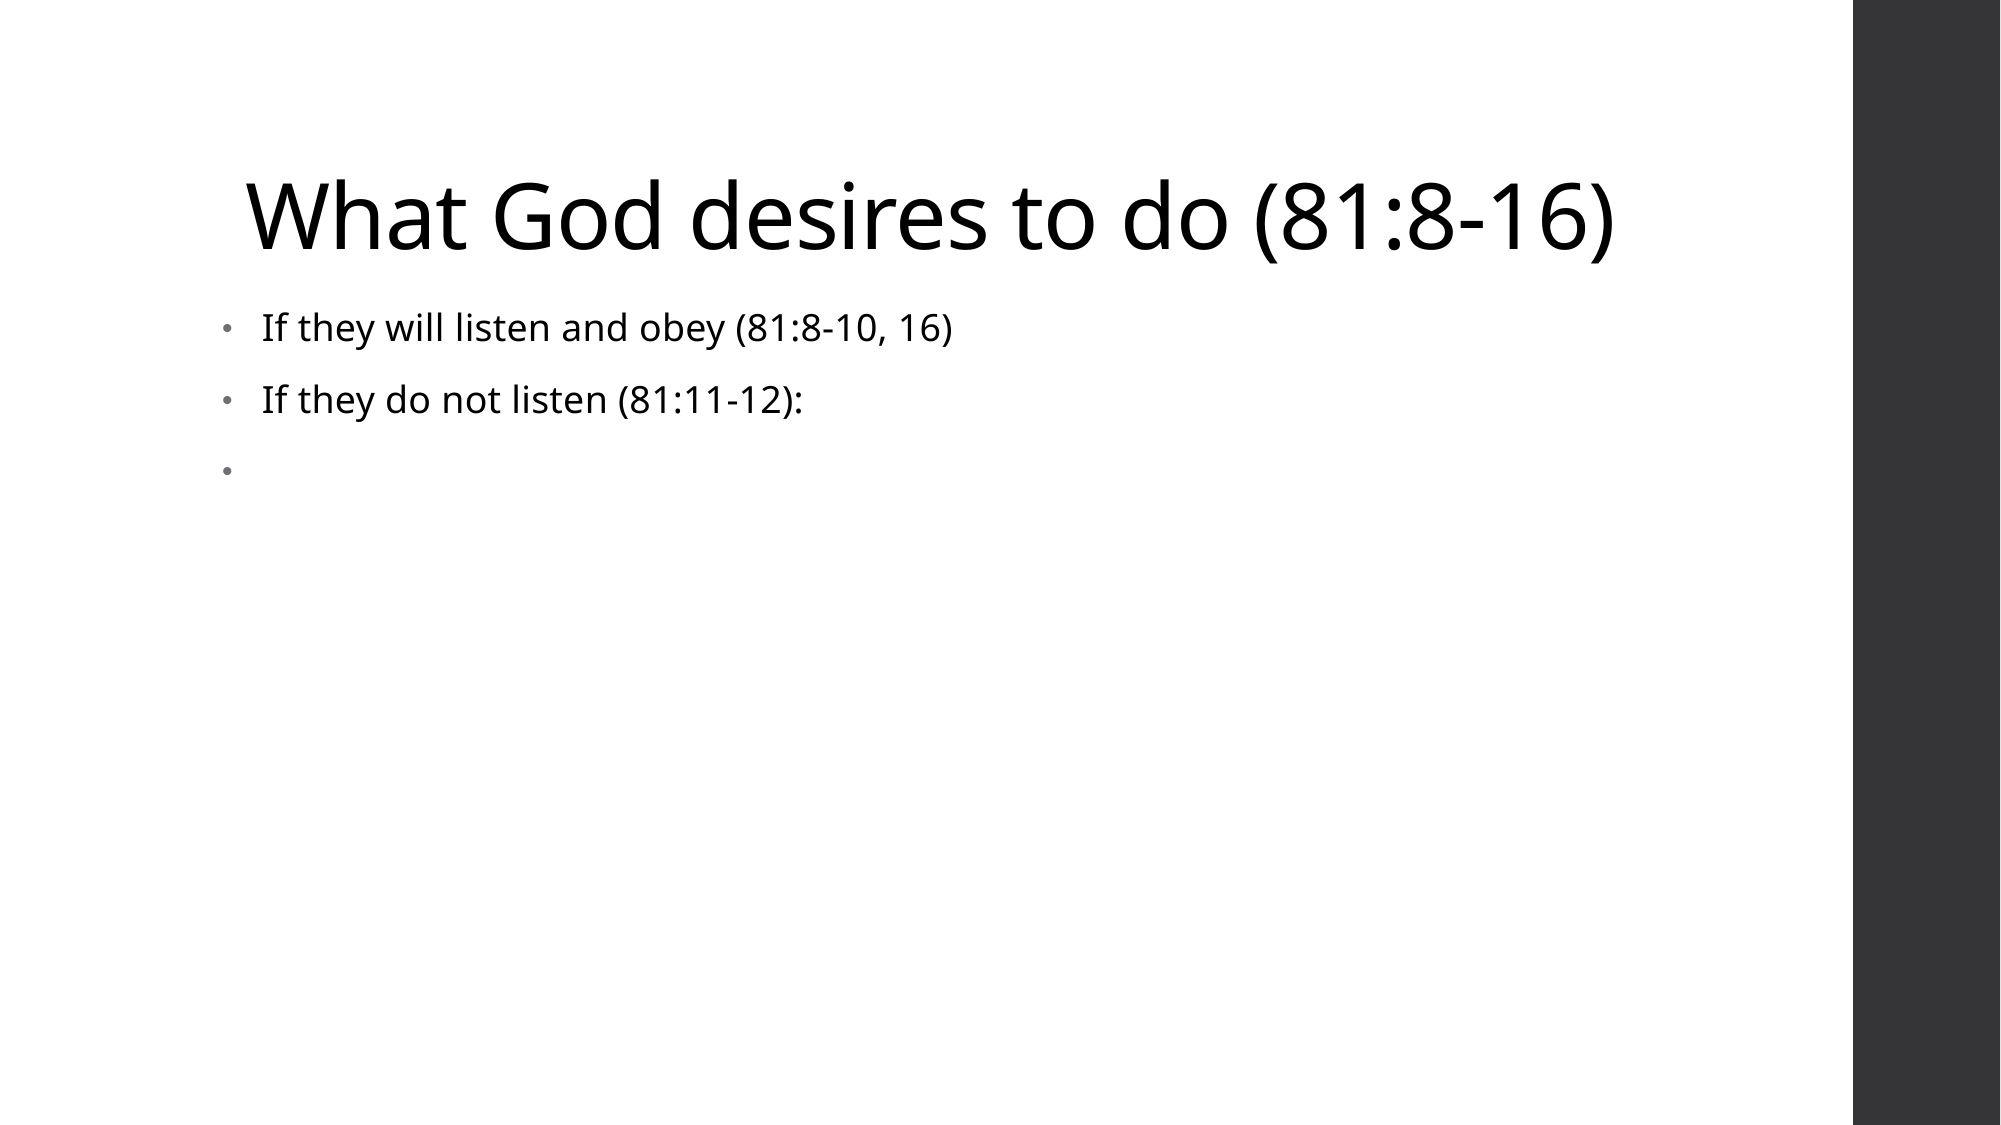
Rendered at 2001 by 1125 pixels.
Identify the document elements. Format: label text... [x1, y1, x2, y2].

title What God desires to do (81:8-16) [206, 60, 1797, 278]
list If they will listen and obey (81:8-10, 16) If they do not listen (81:11-12): [206, 299, 1617, 1014]
